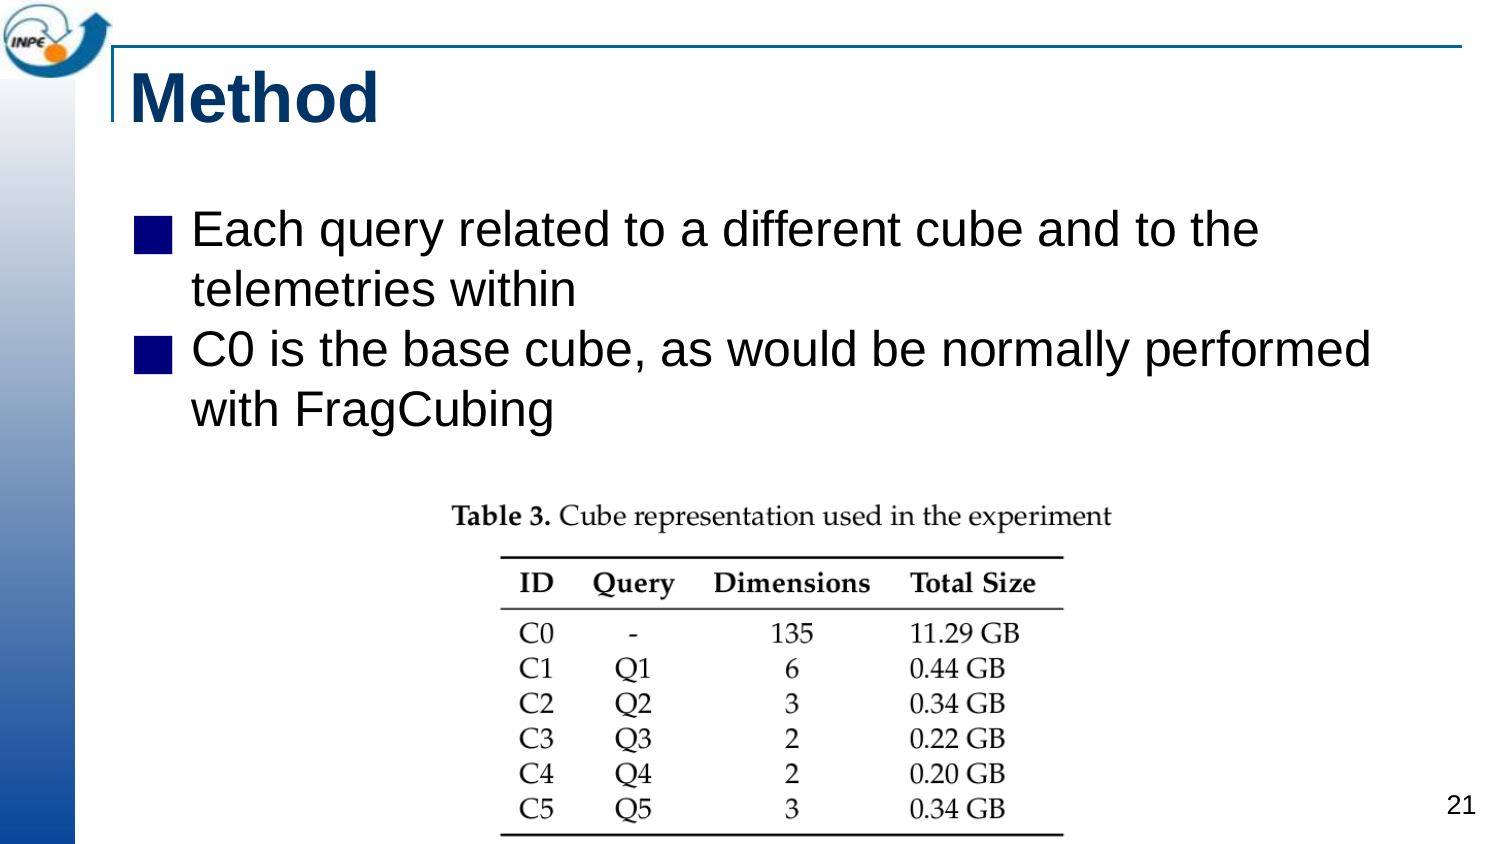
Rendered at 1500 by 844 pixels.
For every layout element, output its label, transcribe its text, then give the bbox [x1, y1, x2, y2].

slide_number <number> [1403, 779, 1494, 844]
picture [442, 493, 1121, 844]
picture [0, 0, 113, 79]
title Method [112, 46, 1450, 141]
list Each query related to a different cube and to the telemetries within C0 is the base cube, as would be normally performed with FragCubing [99, 187, 1450, 769]
